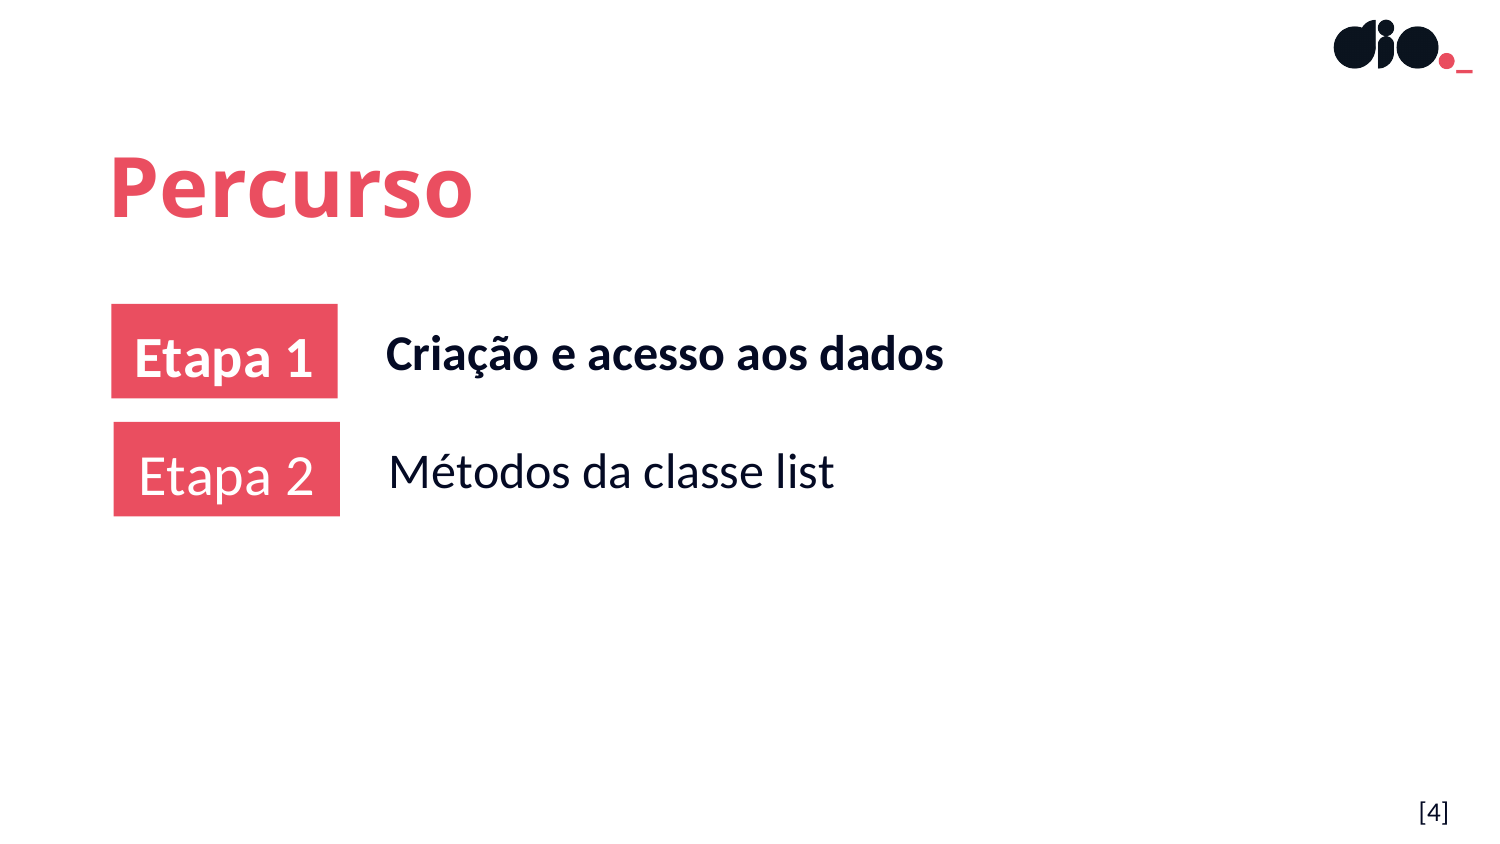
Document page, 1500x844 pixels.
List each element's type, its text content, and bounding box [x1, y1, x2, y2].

text_box Criação e acesso aos dados [371, 313, 1384, 389]
text_box [] [1403, 779, 1494, 844]
text_box Etapa 2 [113, 421, 340, 517]
text_box Percurso [92, 104, 1309, 243]
text_box Métodos da classe list [373, 431, 1386, 507]
text_box Etapa 1 [111, 303, 338, 399]
